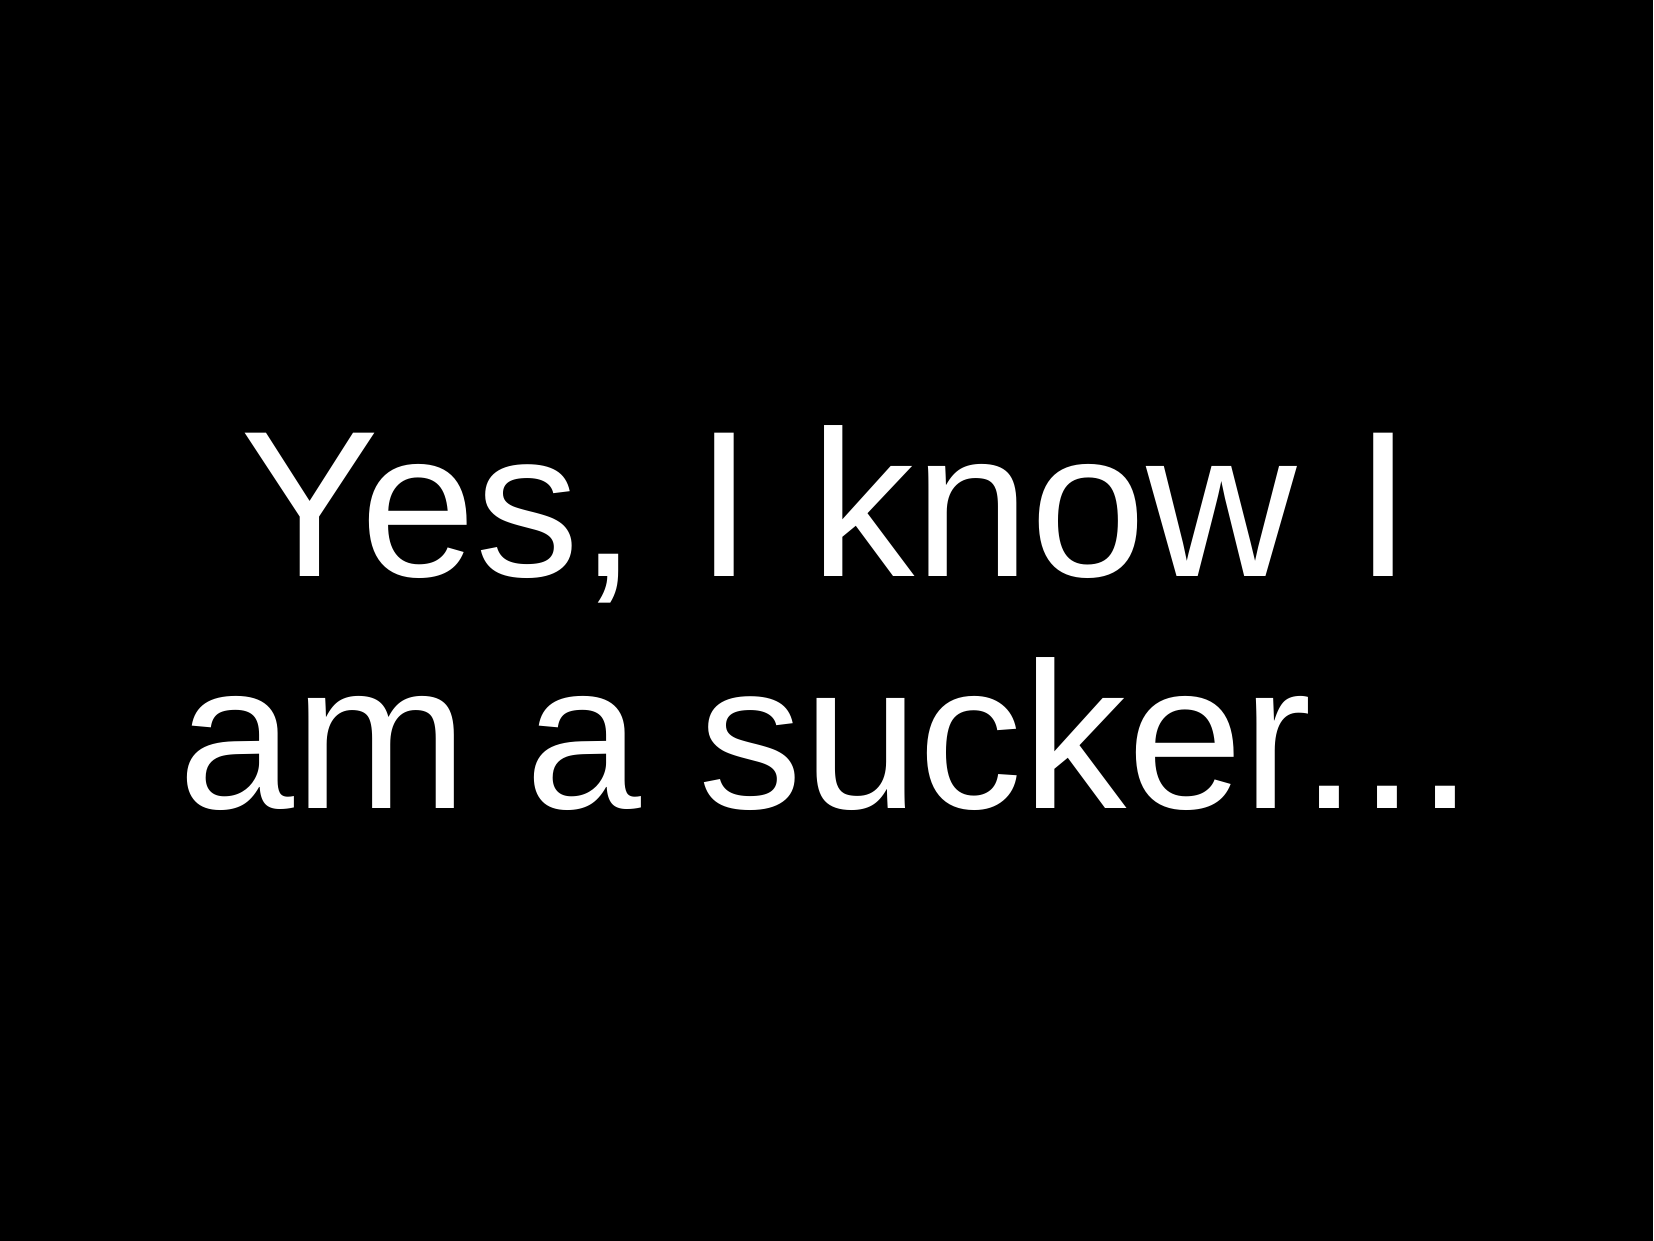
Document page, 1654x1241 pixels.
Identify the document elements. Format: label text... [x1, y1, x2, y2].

title Yes, I know I am a sucker... [82, 101, 1571, 1140]
